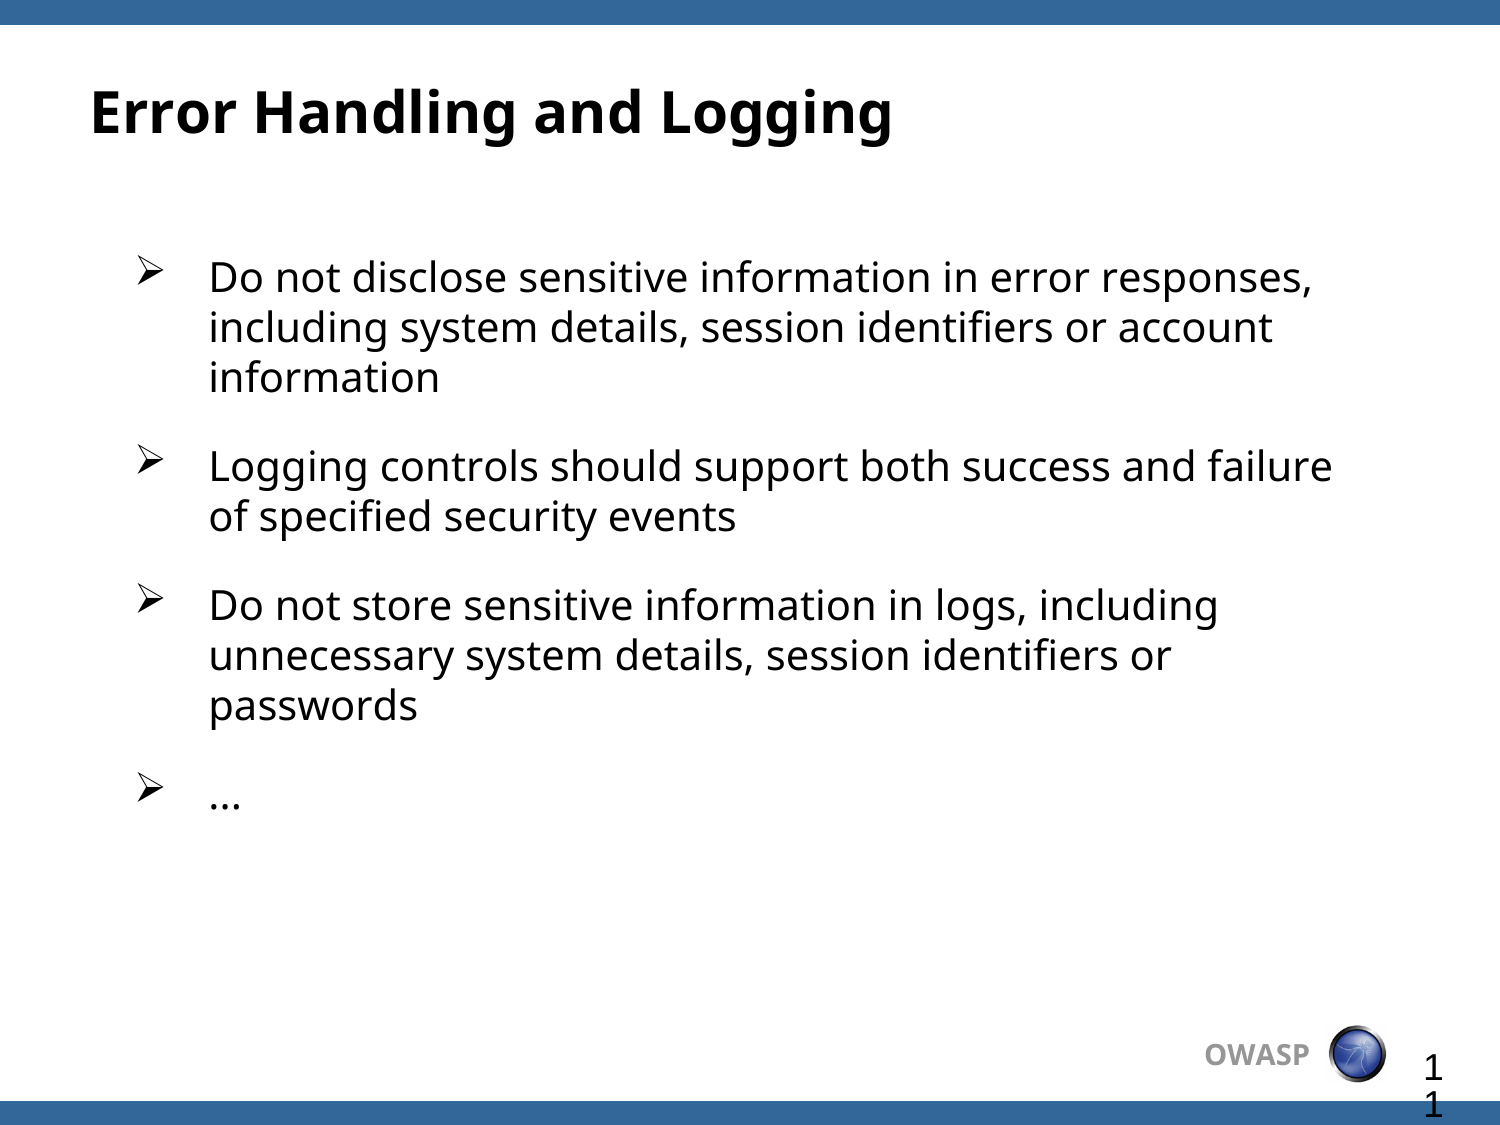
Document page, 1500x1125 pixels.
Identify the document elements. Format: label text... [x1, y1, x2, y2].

title Error Handling and Logging [75, 45, 1426, 176]
picture [1325, 1024, 1388, 1083]
list Do not disclose sensitive information in error responses, including system details, session identifiers or account information Logging controls should support both success and failure of specified security events Do not store sensitive information in logs, including unnecessary system details, session identifiers or passwords ... [81, 242, 1388, 951]
